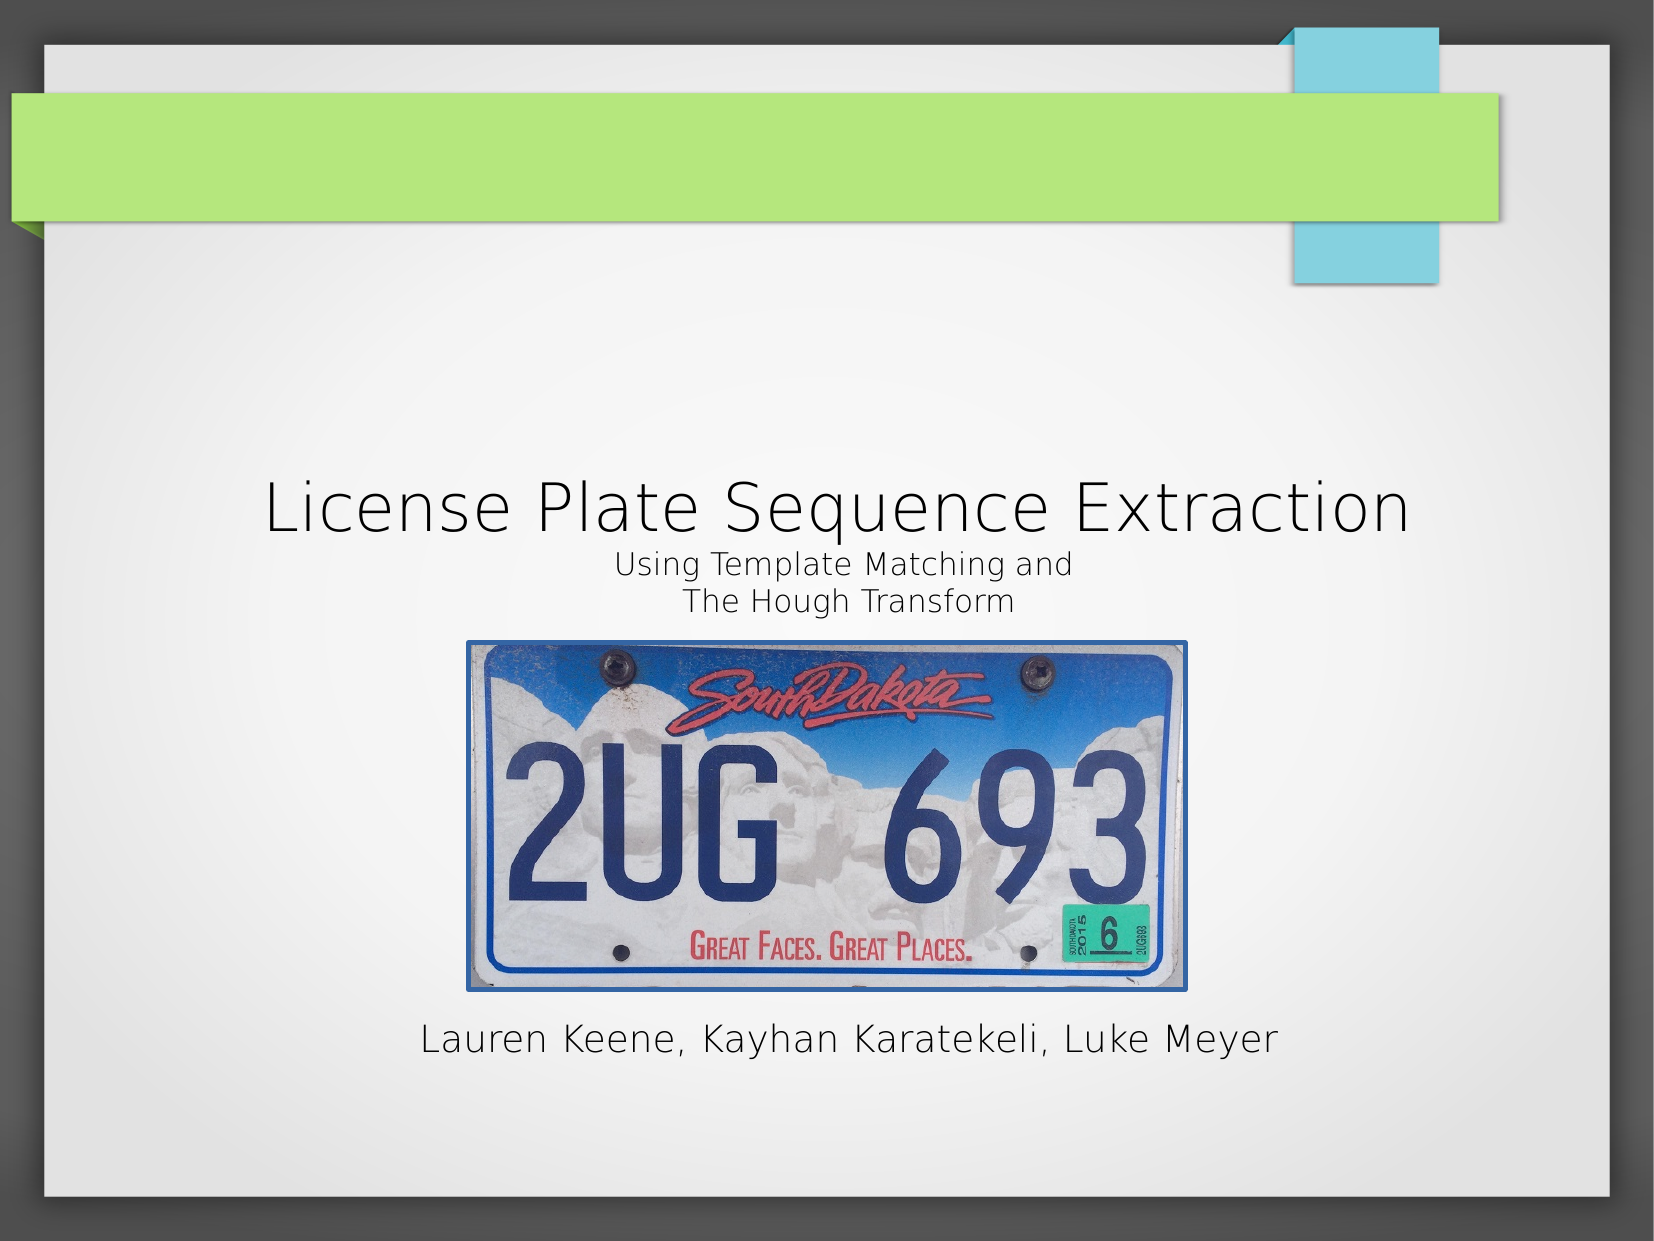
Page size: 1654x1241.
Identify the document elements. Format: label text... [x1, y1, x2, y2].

picture [0, 0, 1654, 1241]
subtitle License Plate Sequence Extraction Using Template Matching and The Hough Transform Lauren Keene, Kayhan Karatekeli, Luke Meyer [105, 345, 1594, 1186]
